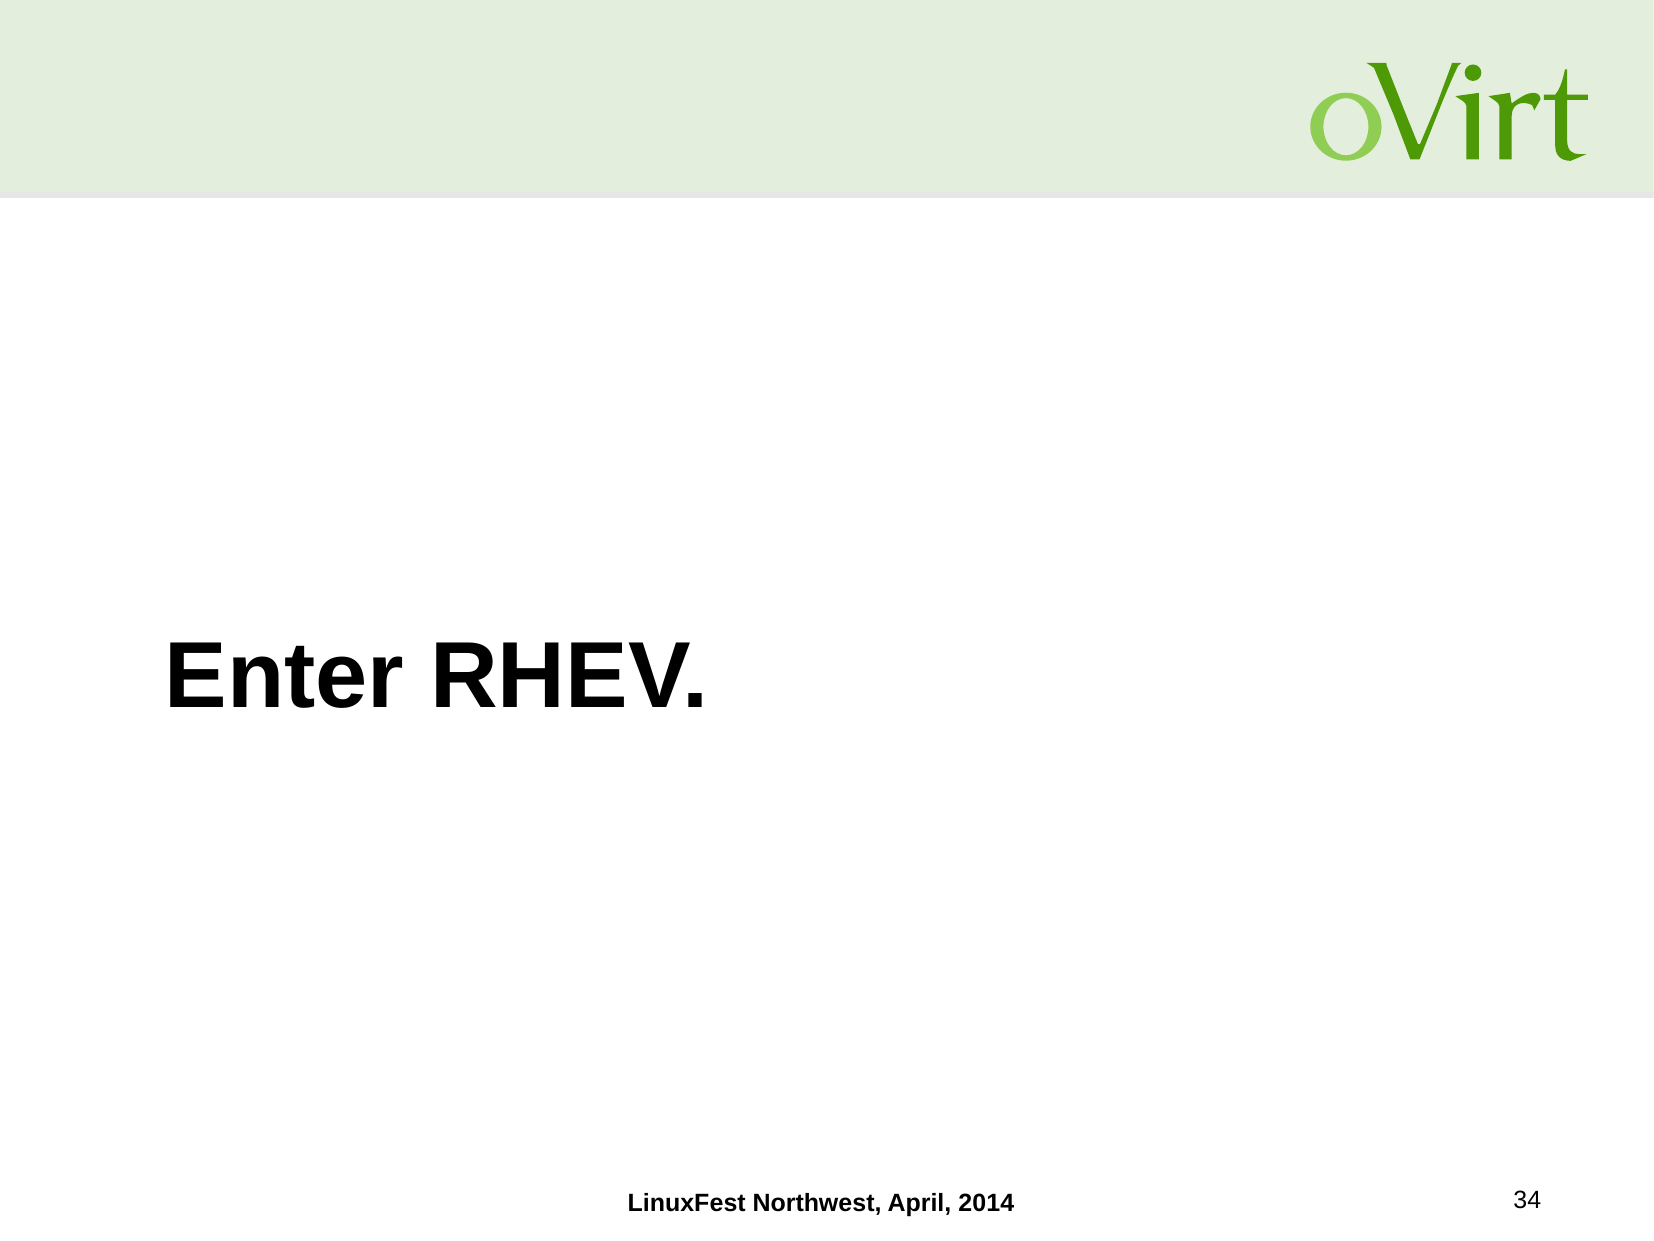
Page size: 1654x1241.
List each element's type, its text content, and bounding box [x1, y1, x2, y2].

text_box Enter RHEV. [150, 615, 1654, 750]
